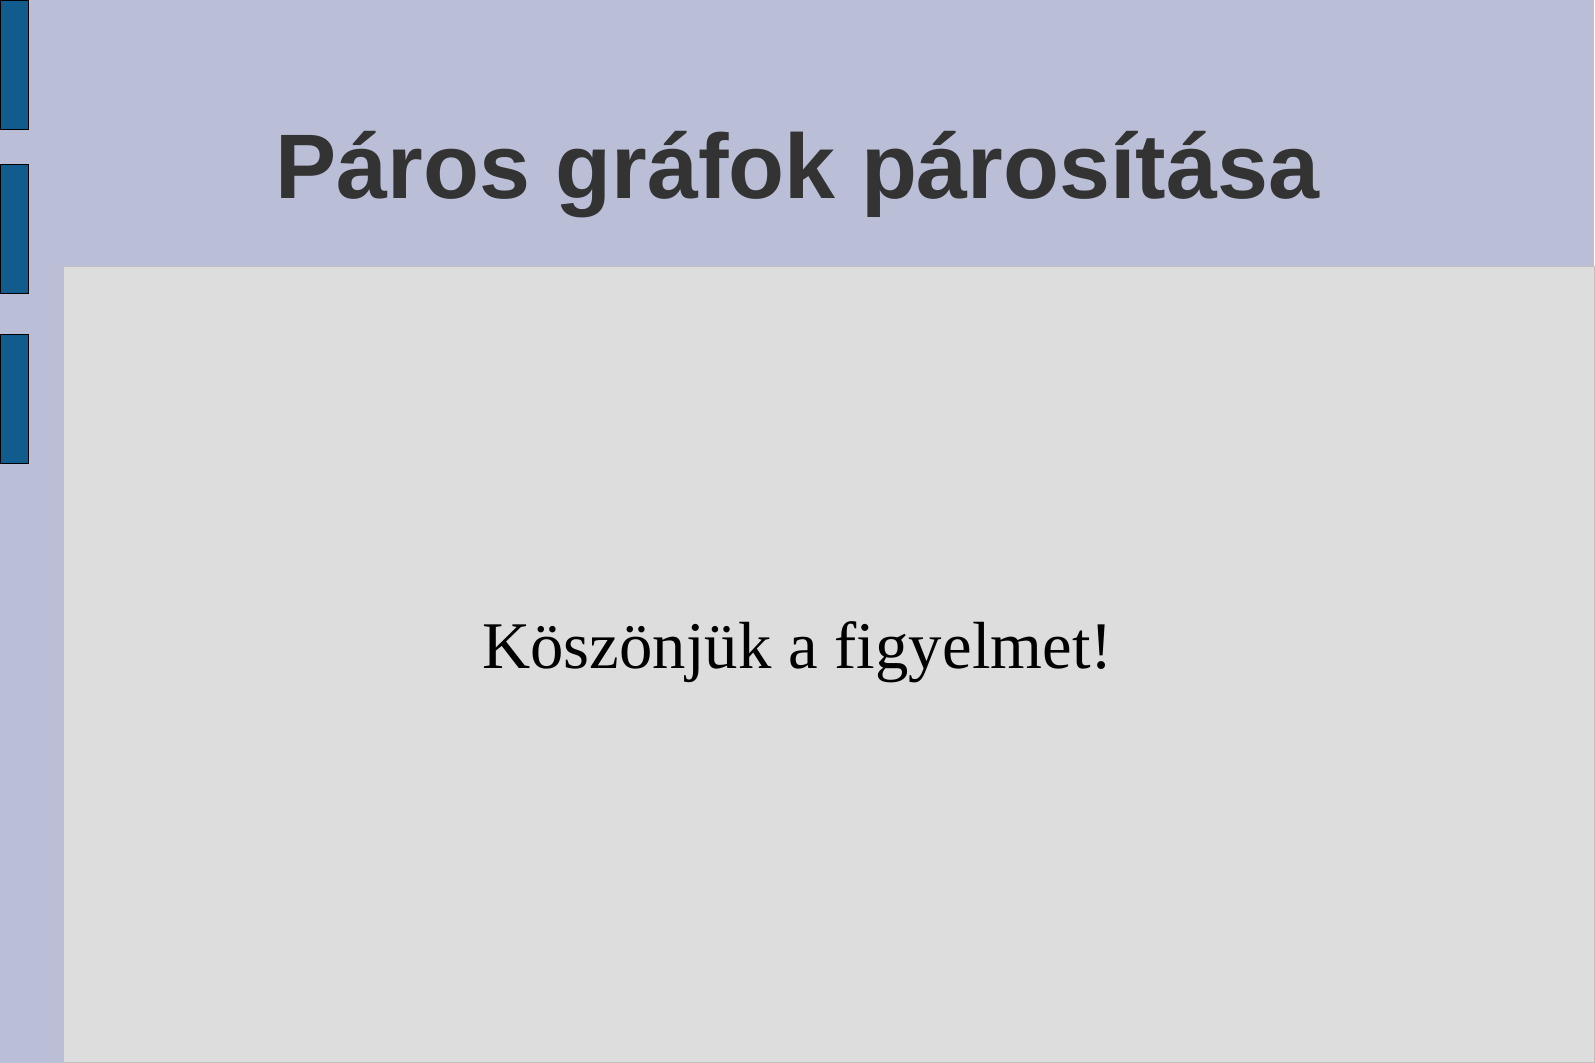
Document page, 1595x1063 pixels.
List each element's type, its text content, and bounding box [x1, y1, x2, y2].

subtitle Köszönjük a figyelmet! [117, 302, 1479, 990]
title Páros gráfok párosítása [117, 85, 1479, 249]
